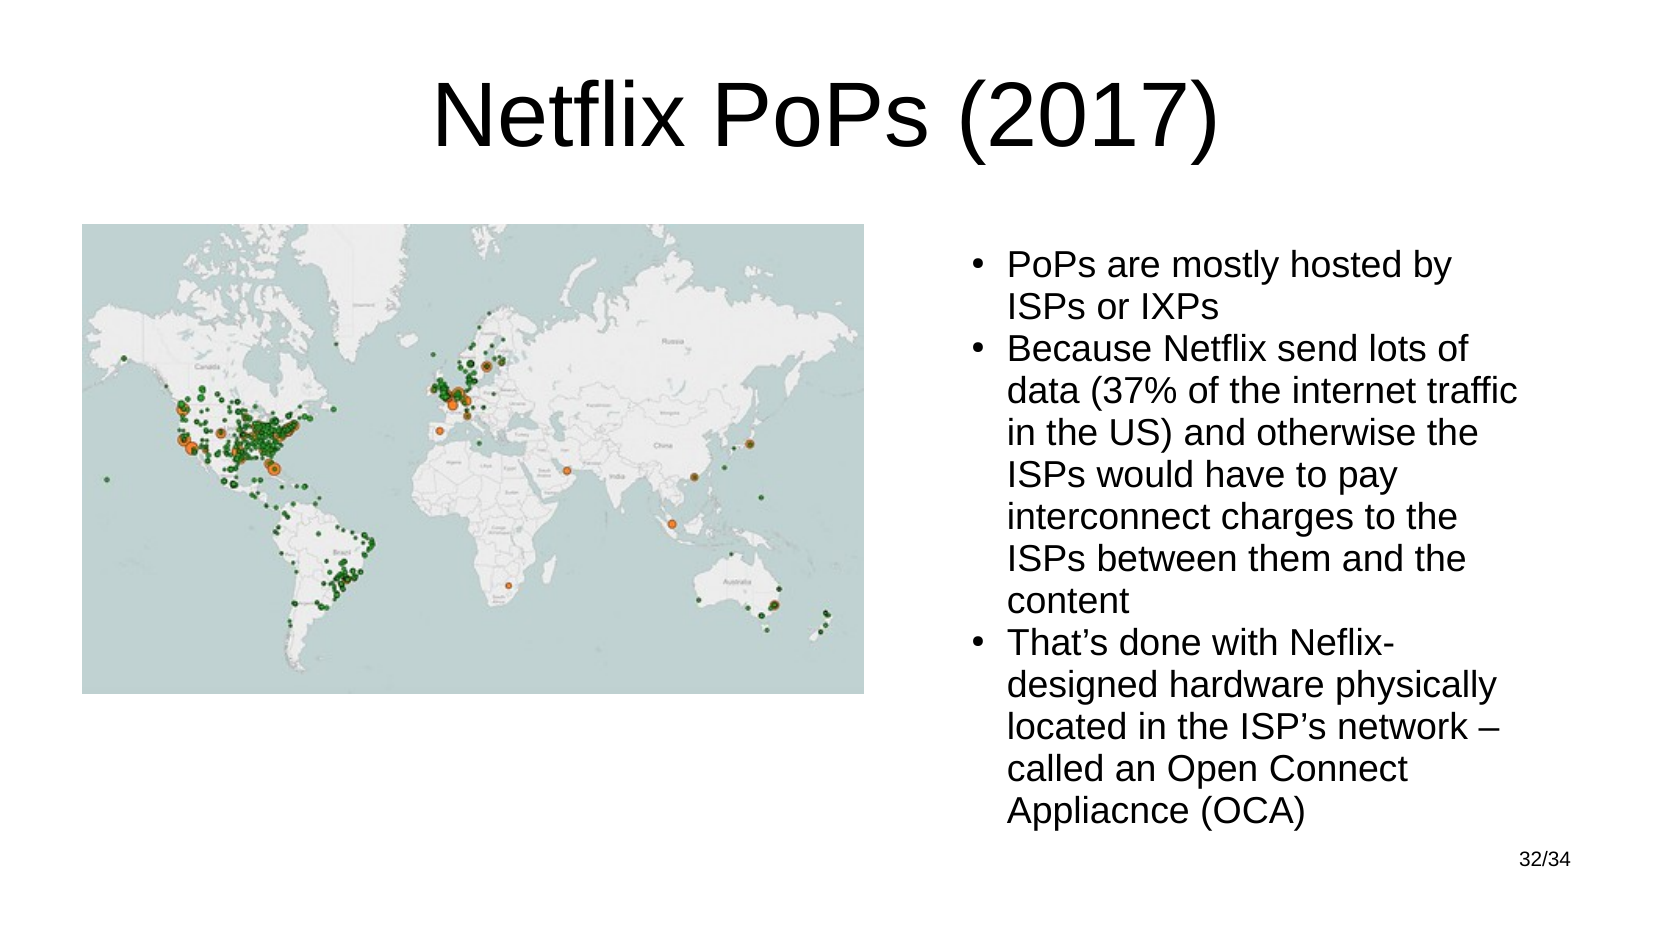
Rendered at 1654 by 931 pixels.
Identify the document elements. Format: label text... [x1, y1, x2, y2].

picture [82, 224, 864, 694]
title Netflix PoPs (2017) [82, 37, 1571, 193]
text_box PoPs are mostly hosted by ISPs or IXPs Because Netflix send lots of data (37% of the internet traffic in the US) and otherwise the ISPs would have to pay interconnect charges to the ISPs between them and the content That’s done with Neflix-designed hardware physically located in the ISP’s network – called an Open Connect Appliacnce (OCA) [956, 236, 1536, 839]
